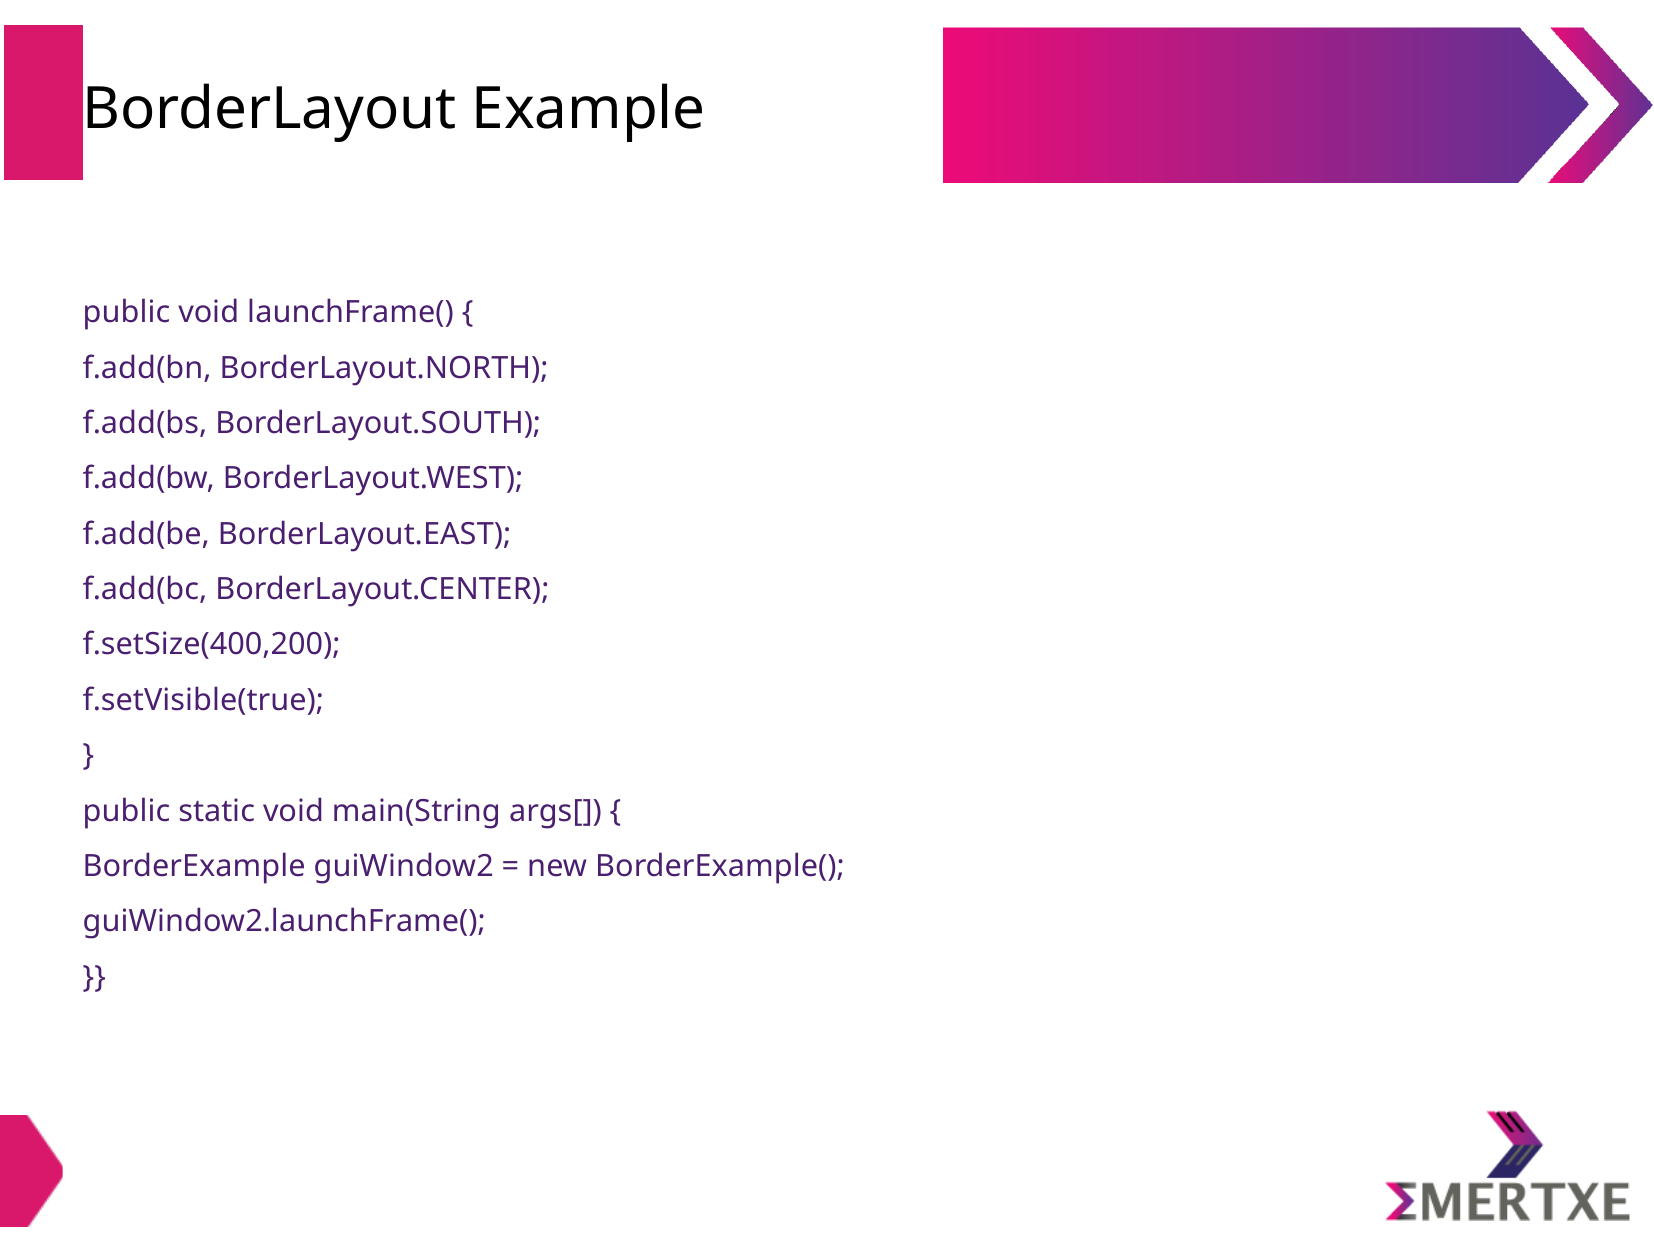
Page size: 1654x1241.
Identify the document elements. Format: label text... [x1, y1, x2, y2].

picture [1571, 27, 1653, 183]
title BorderLayout Example [82, 2, 1571, 210]
picture [1385, 1107, 1631, 1221]
list public void launchFrame() { f.add(bn, BorderLayout.NORTH); f.add(bs, BorderLayout.SOUTH); f.add(bw, BorderLayout.WEST); f.add(be, BorderLayout.EAST); f.add(bc, BorderLayout.CENTER); f.setSize(400,200); f.setVisible(true); } public static void main(String args[]) { BorderExample guiWindow2 = new BorderExample(); guiWindow2.launchFrame(); }} [82, 290, 1571, 1010]
